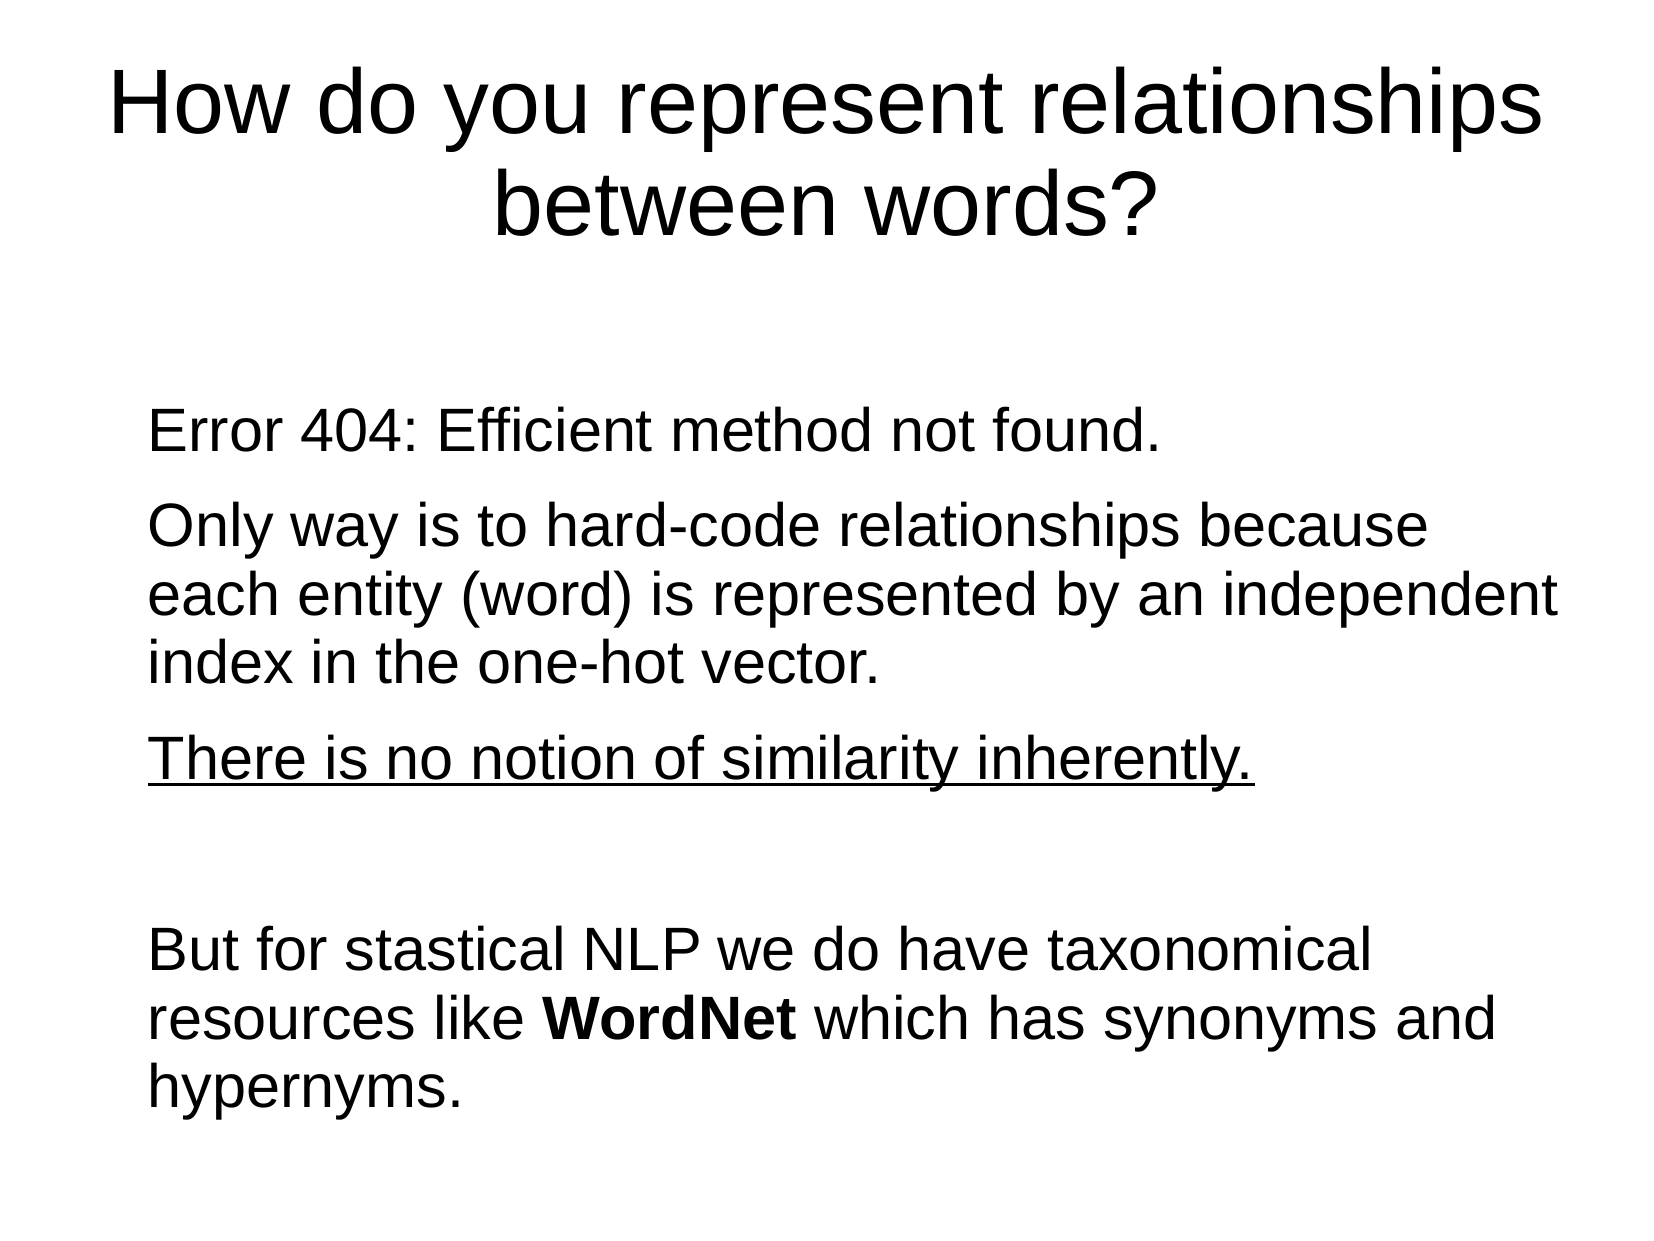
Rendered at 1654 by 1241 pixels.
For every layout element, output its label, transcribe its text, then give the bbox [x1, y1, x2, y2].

list Error 404: Efficient method not found. Only way is to hard-code relationships because each entity (word) is represented by an independent index in the one-hot vector. There is no notion of similarity inherently. But for stastical NLP we do have taxonomical resources like WordNet which has synonyms and hypernyms. [82, 395, 1571, 1123]
title How do you represent relationships between words? [82, 49, 1571, 257]
